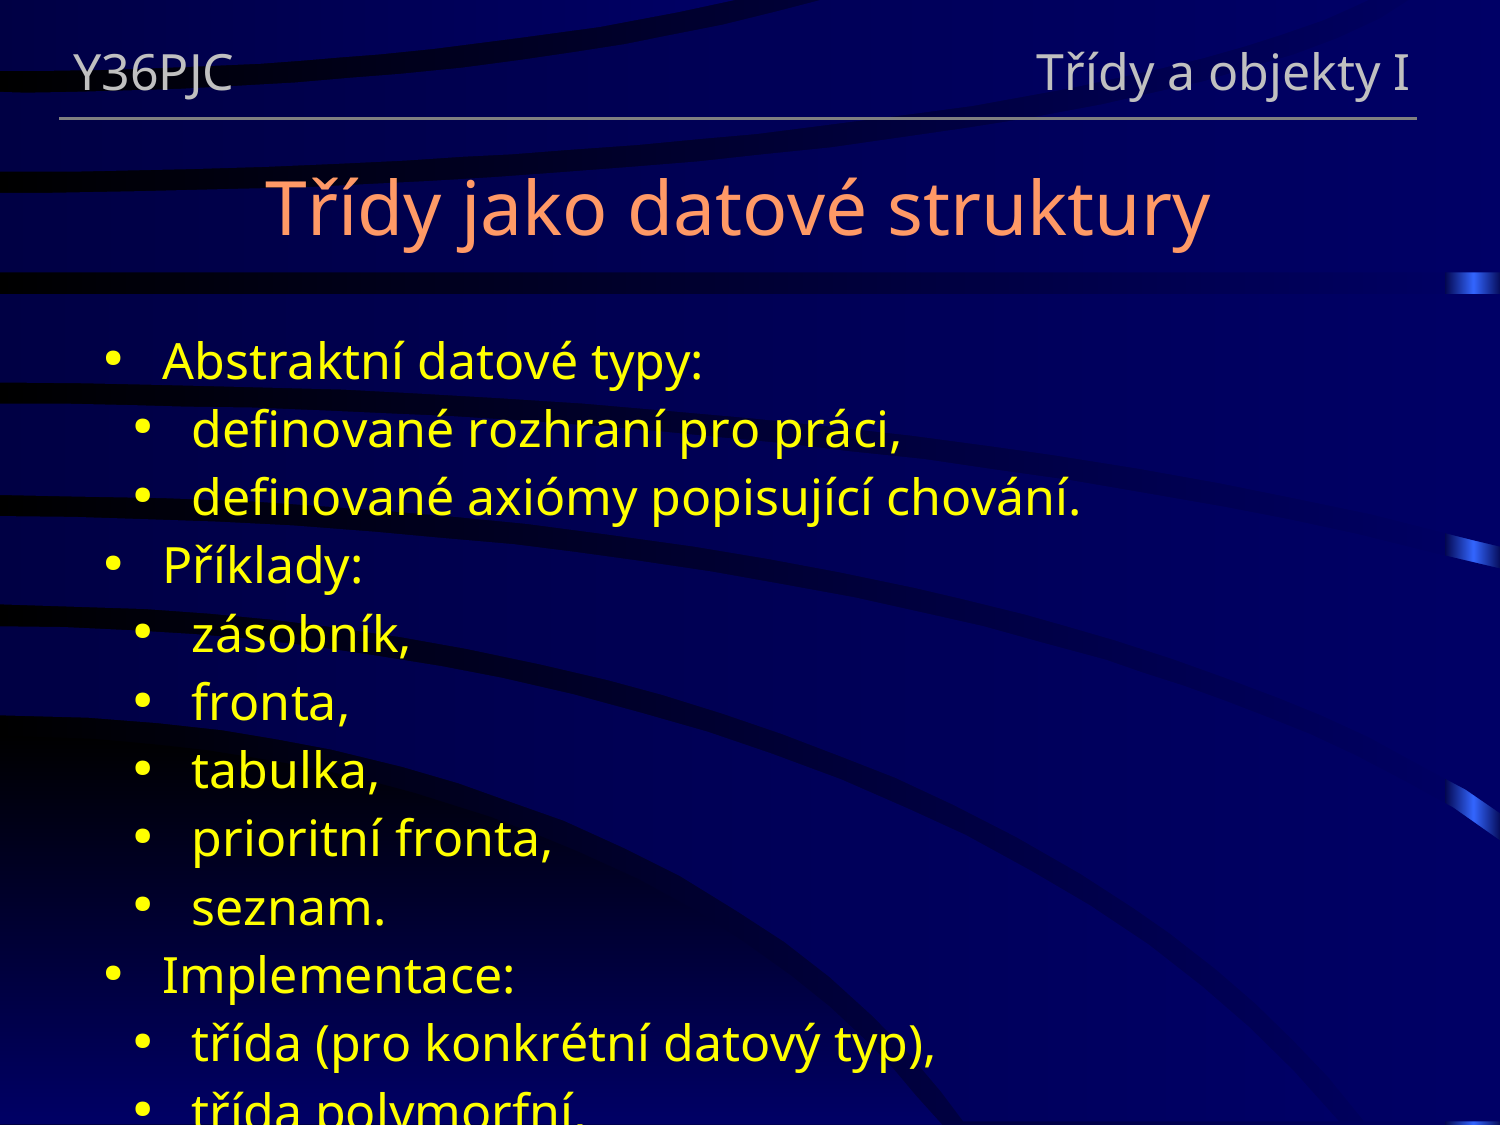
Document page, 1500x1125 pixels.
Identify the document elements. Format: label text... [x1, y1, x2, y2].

text_box Třídy jako datové struktury Abstraktní datové typy: definované rozhraní pro práci, definované axiómy popisující chování. Příklady: zásobník, fronta, tabulka, prioritní fronta, seznam. Implementace: třída (pro konkrétní datový typ), třída polymorfní, třída generická. [59, 147, 1418, 1098]
text_box Y36PJC [59, 29, 251, 105]
text_box Třídy a objekty I [1021, 29, 1418, 105]
